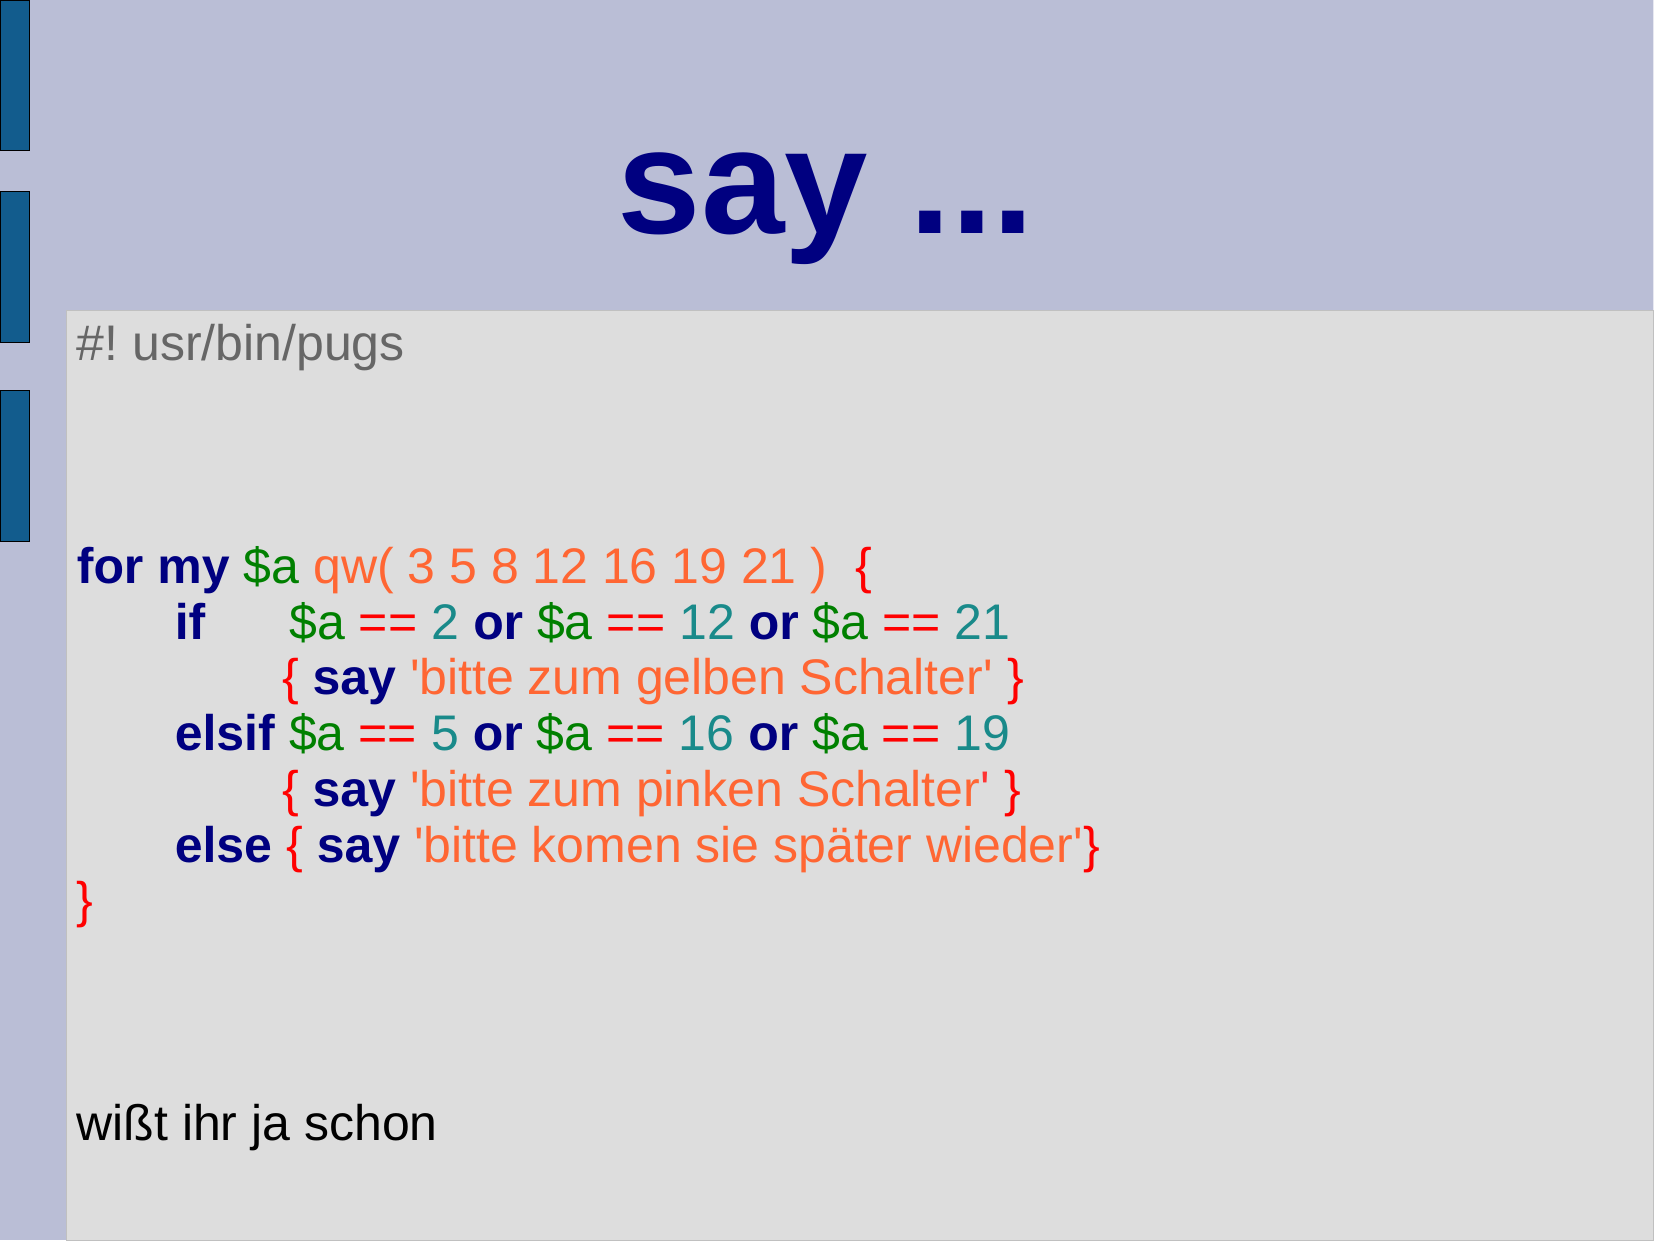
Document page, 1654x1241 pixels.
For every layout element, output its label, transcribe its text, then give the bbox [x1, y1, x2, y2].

list #! usr/bin/pugs for my $a qw( 3 5 8 12 16 19 21 ) { if $a == 2 or $a == 12 or $a == 21 { say 'bitte zum gelben Schalter' } elsif $a == 5 or $a == 16 or $a == 19 { say 'bitte zum pinken Schalter' } else { say 'bitte komen sie später wieder'} } wißt ihr ja schon [76, 315, 1654, 1182]
title say ... [59, 78, 1595, 286]
